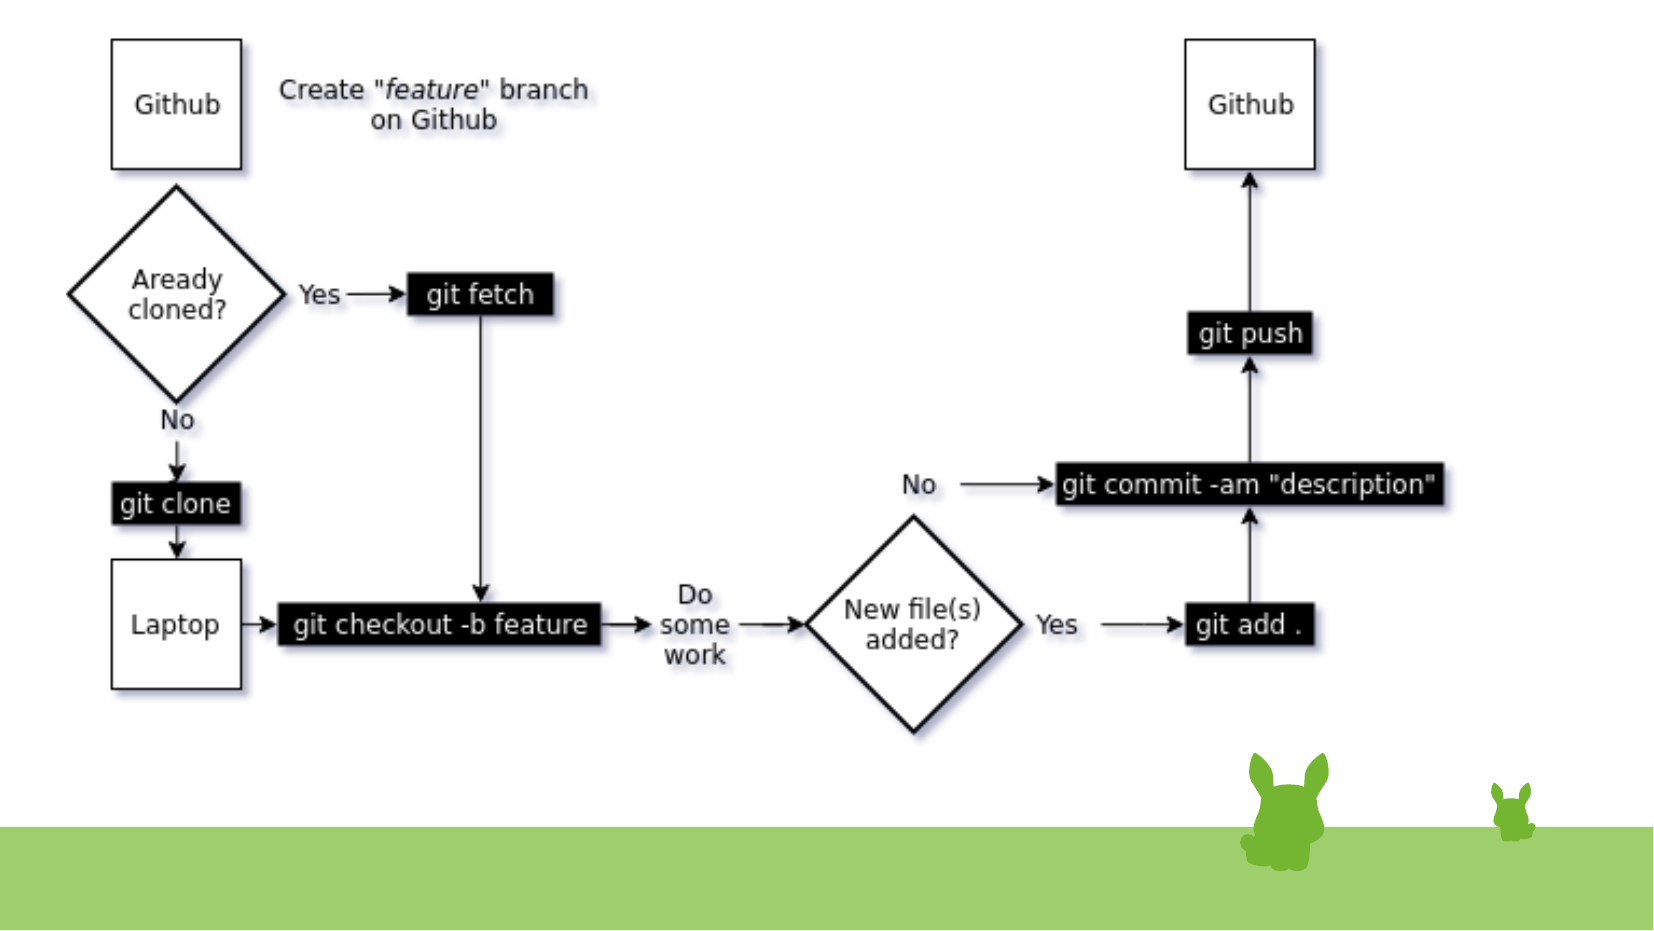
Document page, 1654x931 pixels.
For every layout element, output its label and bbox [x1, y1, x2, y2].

picture [66, 37, 1463, 751]
